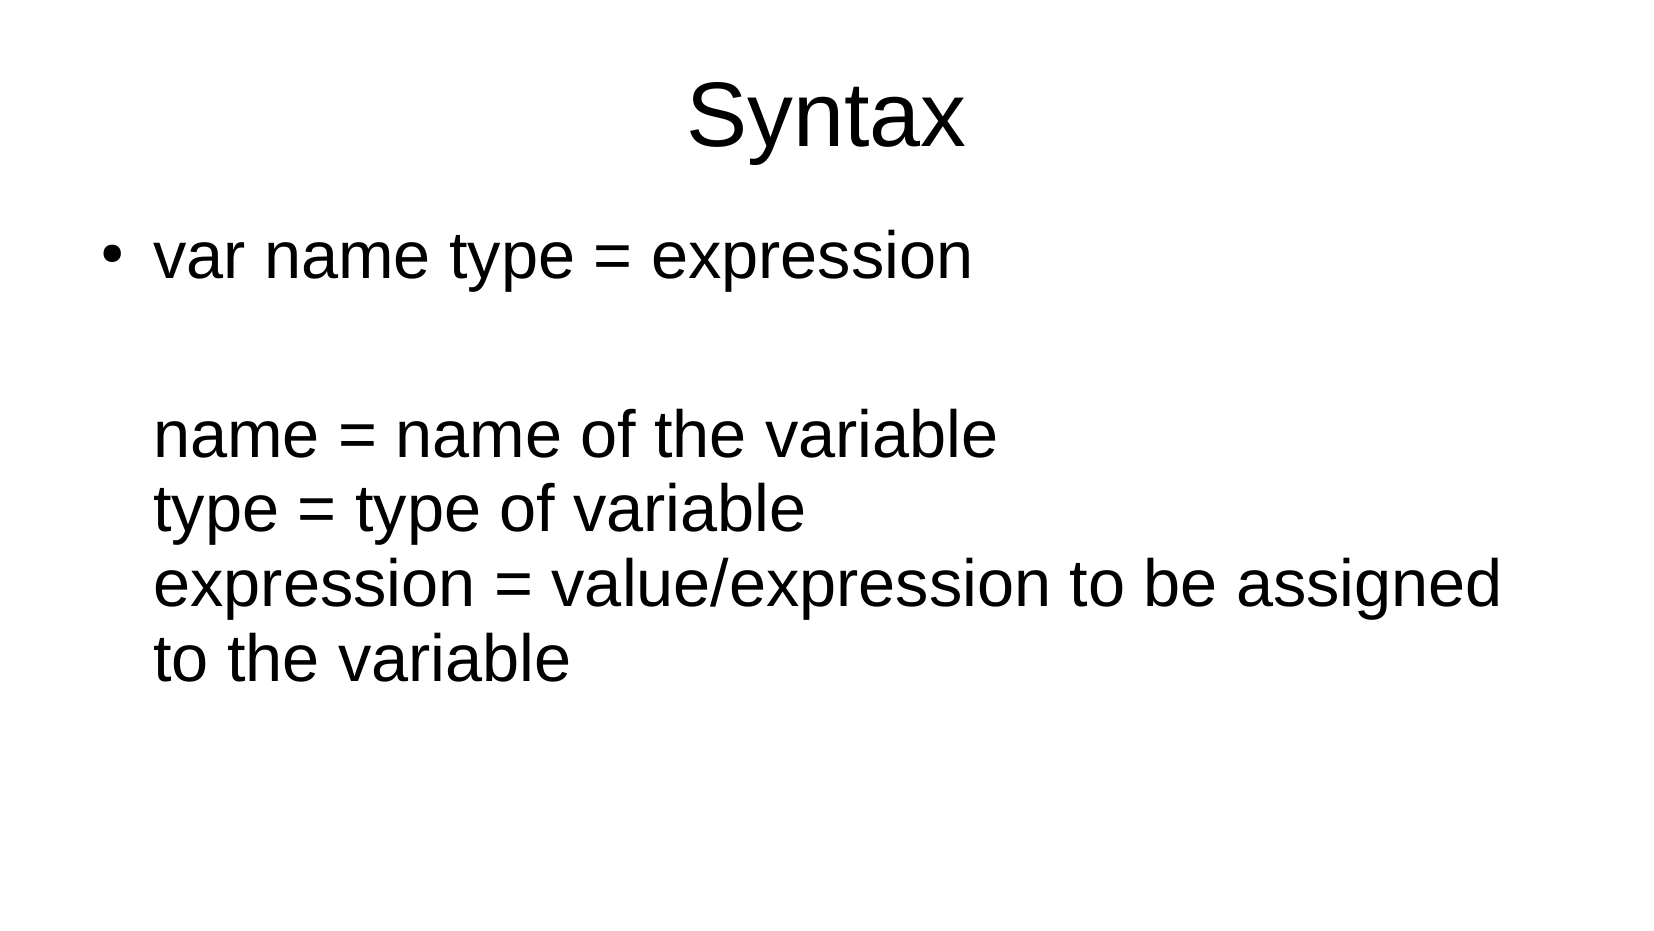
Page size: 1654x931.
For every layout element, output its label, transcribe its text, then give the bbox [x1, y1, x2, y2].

list var name type = expression name = name of the variable type = type of variable expression = value/expression to be assigned to the variable [82, 217, 1571, 758]
title Syntax [82, 37, 1571, 193]
